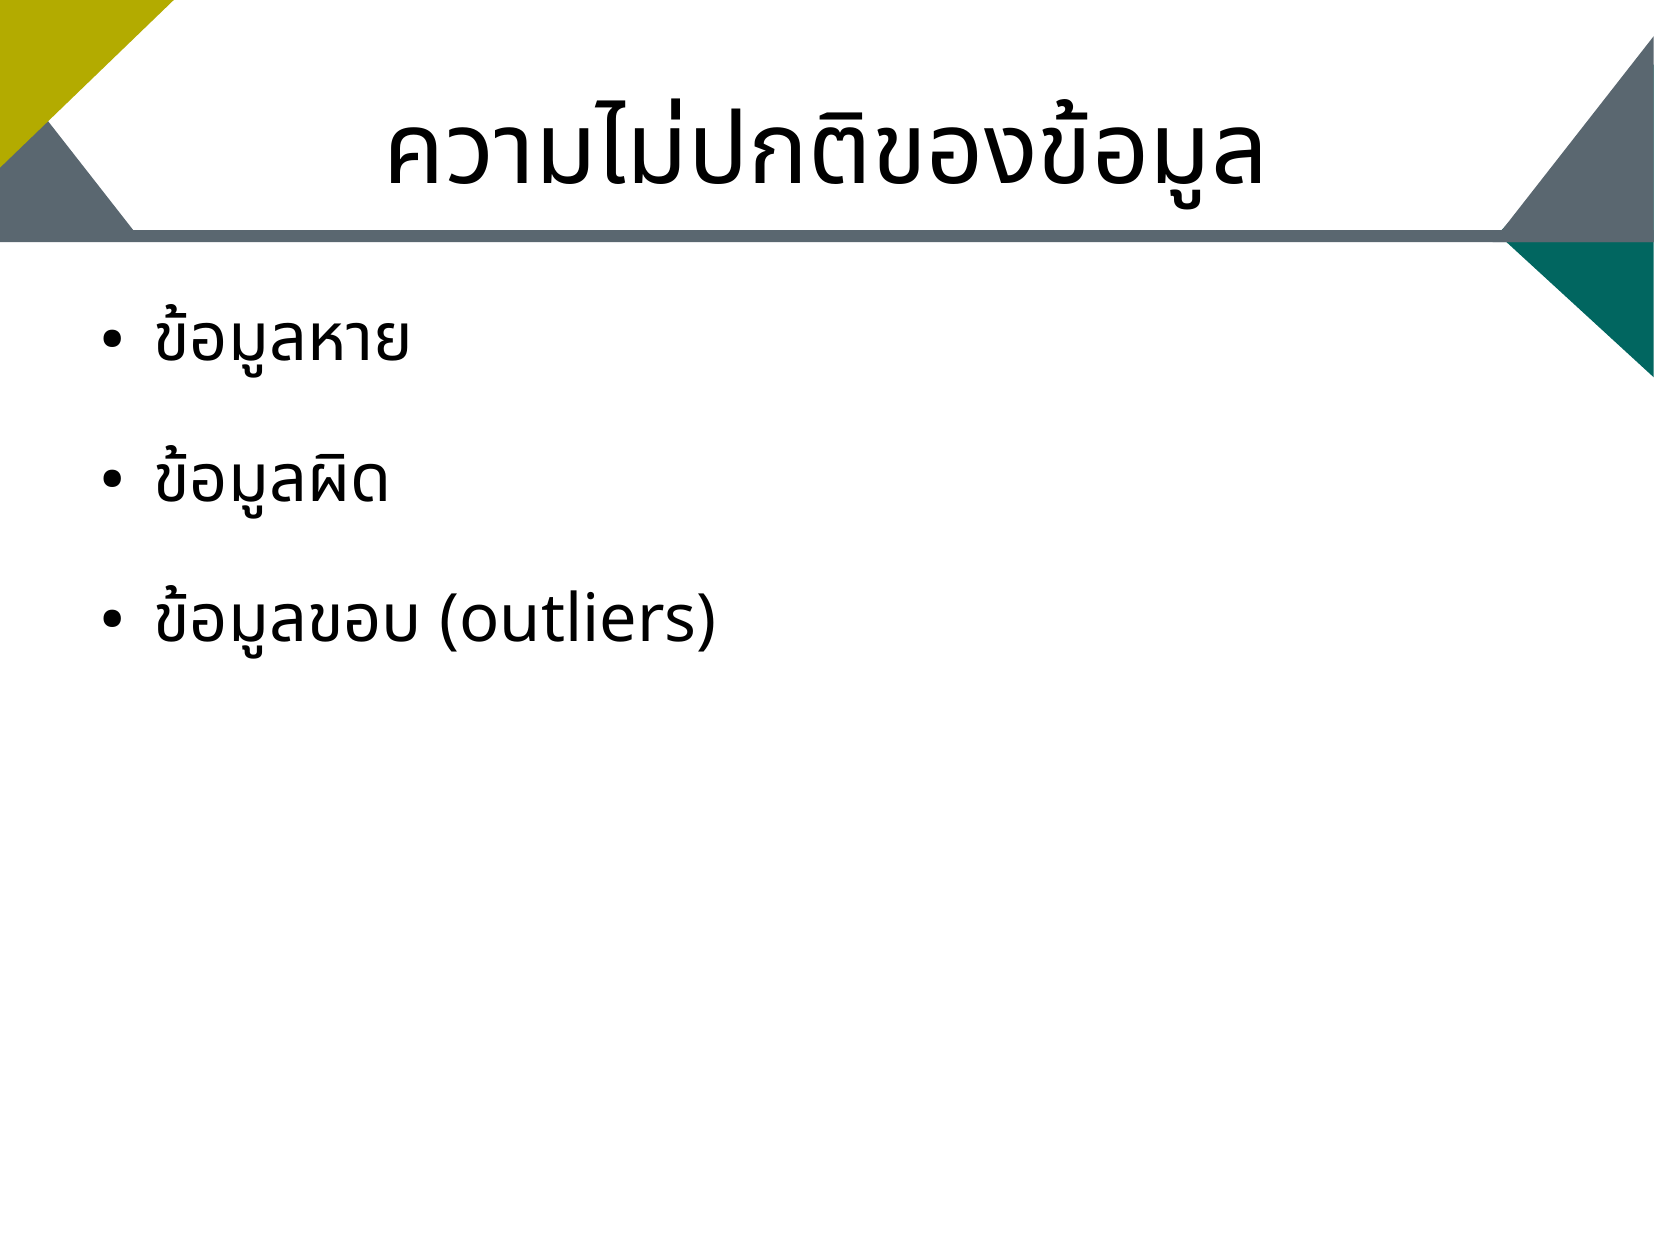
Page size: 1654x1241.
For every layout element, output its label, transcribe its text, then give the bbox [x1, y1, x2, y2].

title ความไม่ปกติของข้อมูล [82, 49, 1571, 257]
list ข้อมูลหาย ข้อมูลผิด ข้อมูลขอบ (outliers) [82, 290, 1571, 1108]
